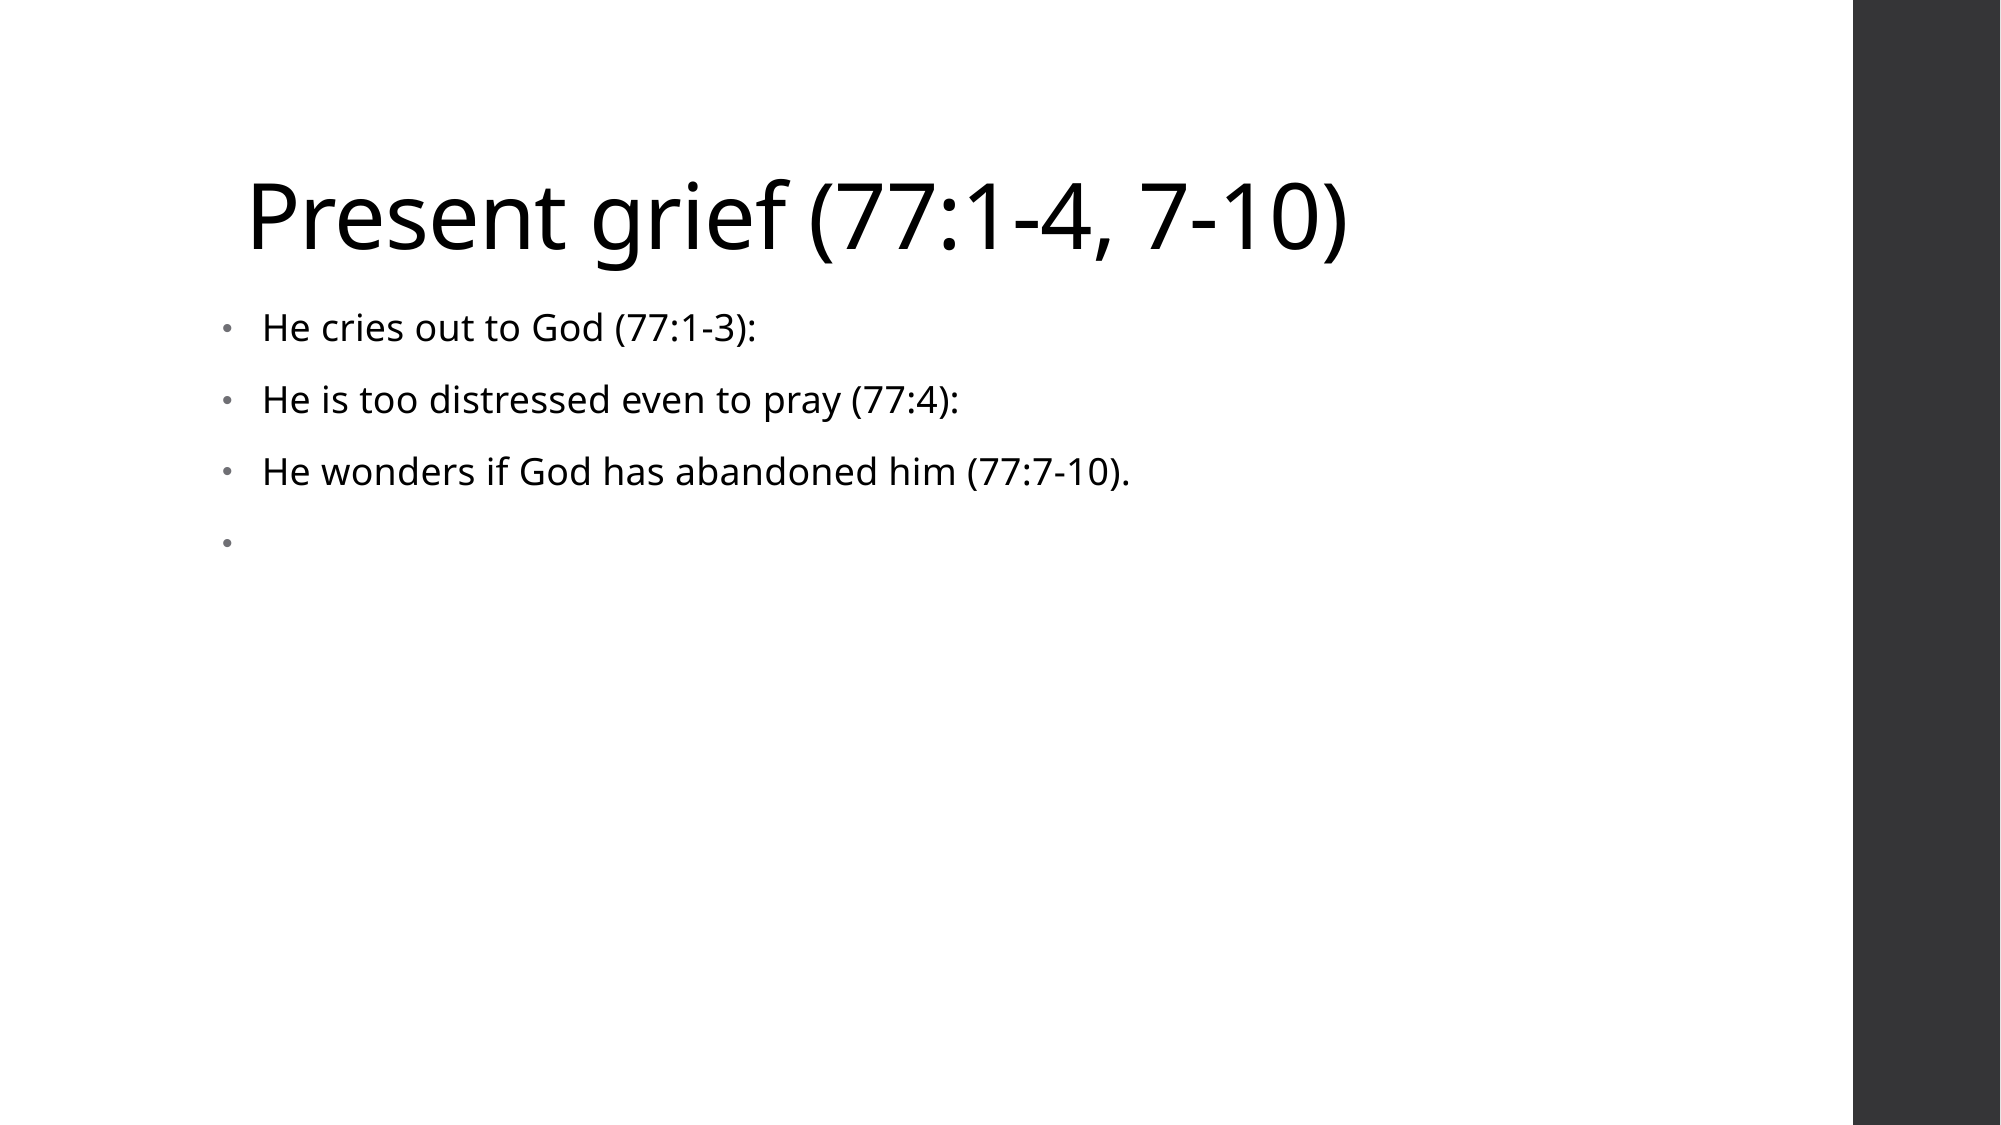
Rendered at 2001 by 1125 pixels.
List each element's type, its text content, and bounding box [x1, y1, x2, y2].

list He cries out to God (77:1-3): He is too distressed even to pray (77:4): He wonders if God has abandoned him (77:7-10). [206, 299, 1617, 1014]
title Present grief (77:1-4, 7-10) [206, 60, 1797, 278]
